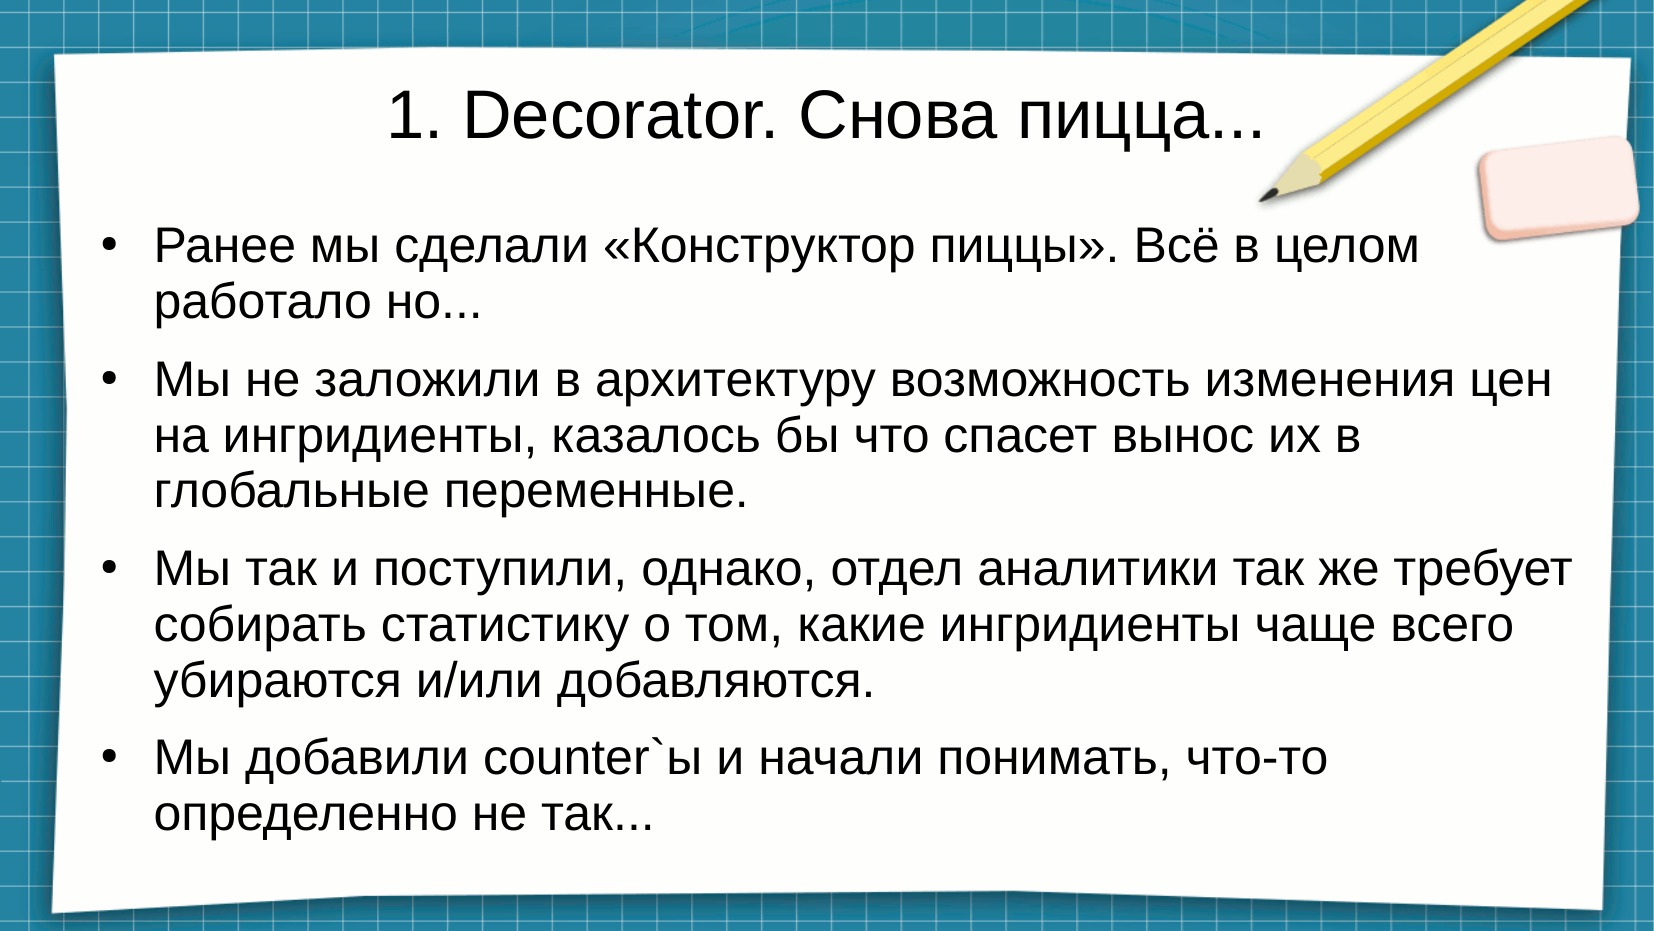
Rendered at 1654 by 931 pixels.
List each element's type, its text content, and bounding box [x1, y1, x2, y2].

title 1. Decorator. Снова пицца... [82, 37, 1571, 193]
list Ранее мы сделали «Конструктор пиццы». Всё в целом работало но... Мы не заложили в архитектуру возможность изменения цен на ингридиенты, казалось бы что спасет вынос их в глобальные переменные. Мы так и поступили, однако, отдел аналитики так же требует собирать статистику о том, какие ингридиенты чаще всего убираются и/или добавляются. Мы добавили counter`ы и начали понимать, что-то определенно не так... [82, 217, 1595, 886]
picture [0, 0, 1654, 931]
